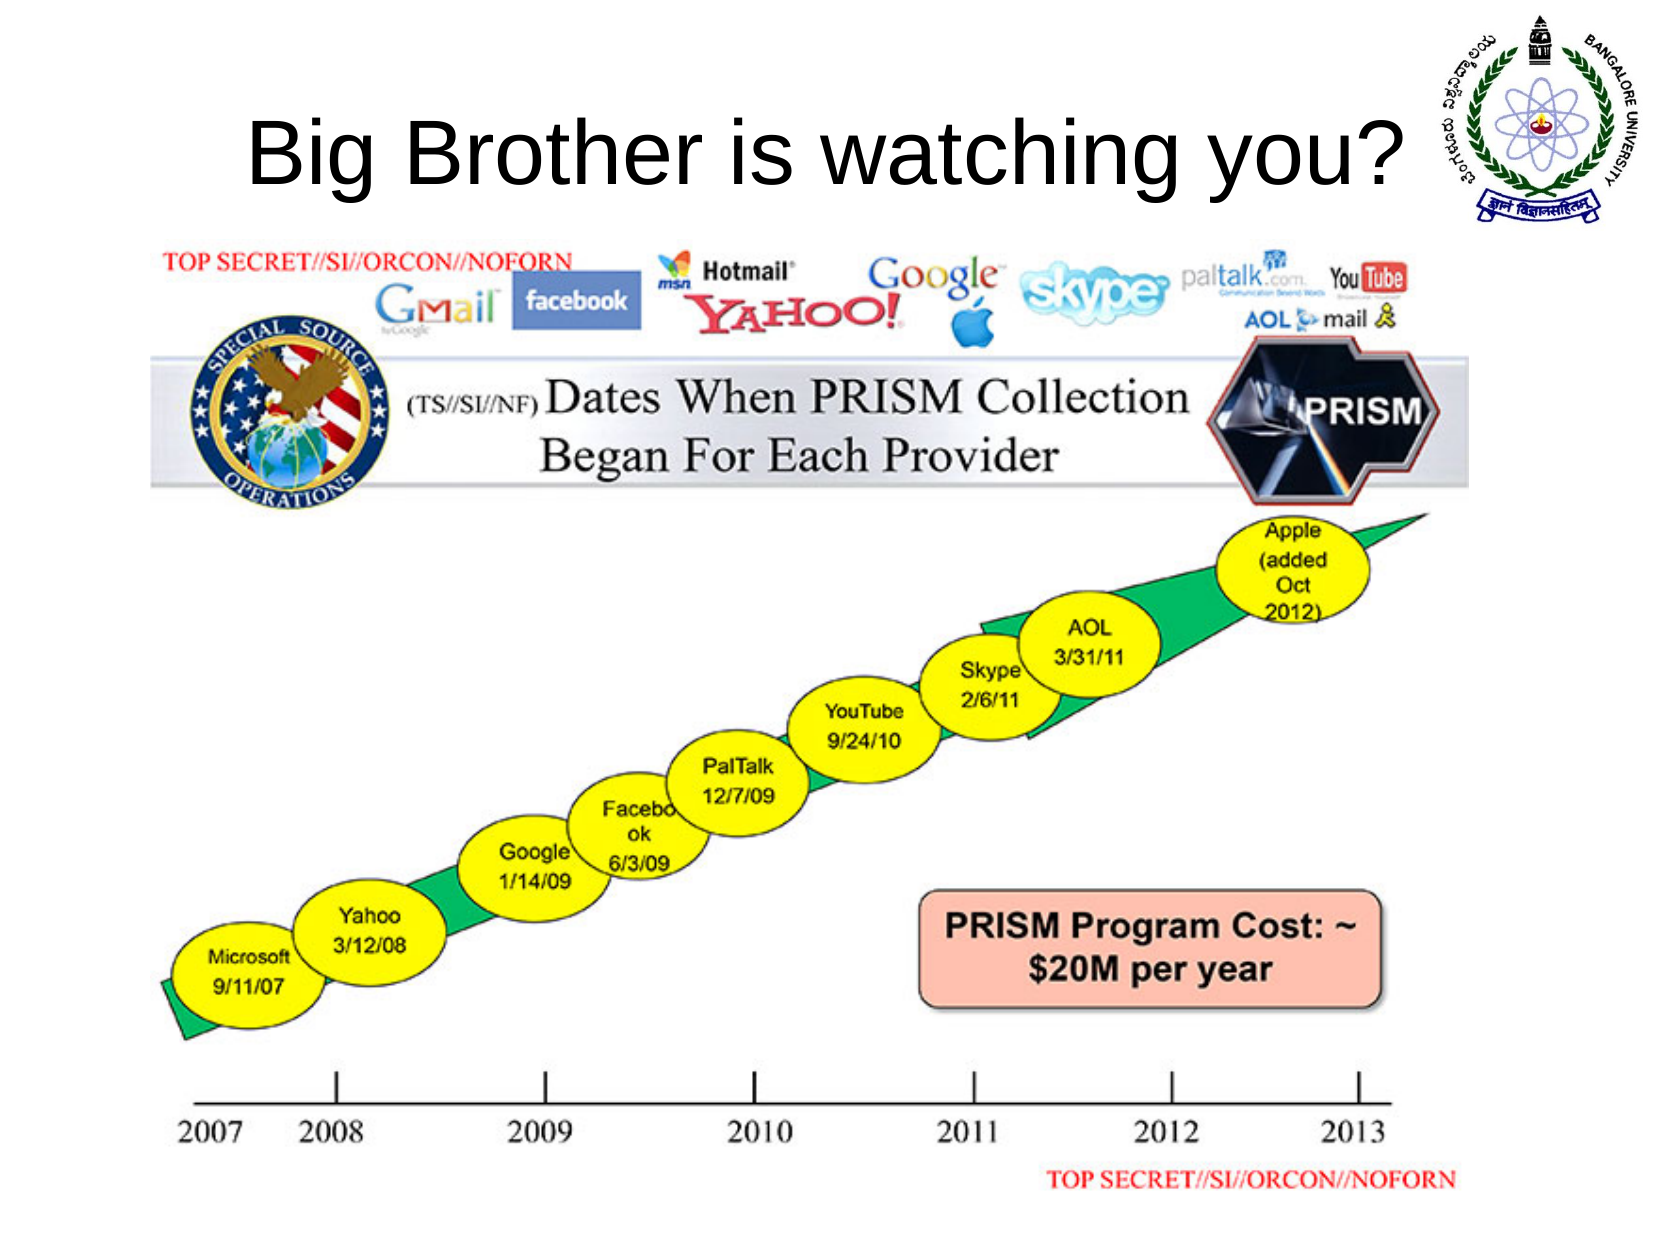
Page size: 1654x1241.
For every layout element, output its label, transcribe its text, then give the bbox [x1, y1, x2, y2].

title Big Brother is watching you? [82, 49, 1571, 257]
picture [150, 257, 1469, 1201]
picture [1425, 5, 1654, 231]
